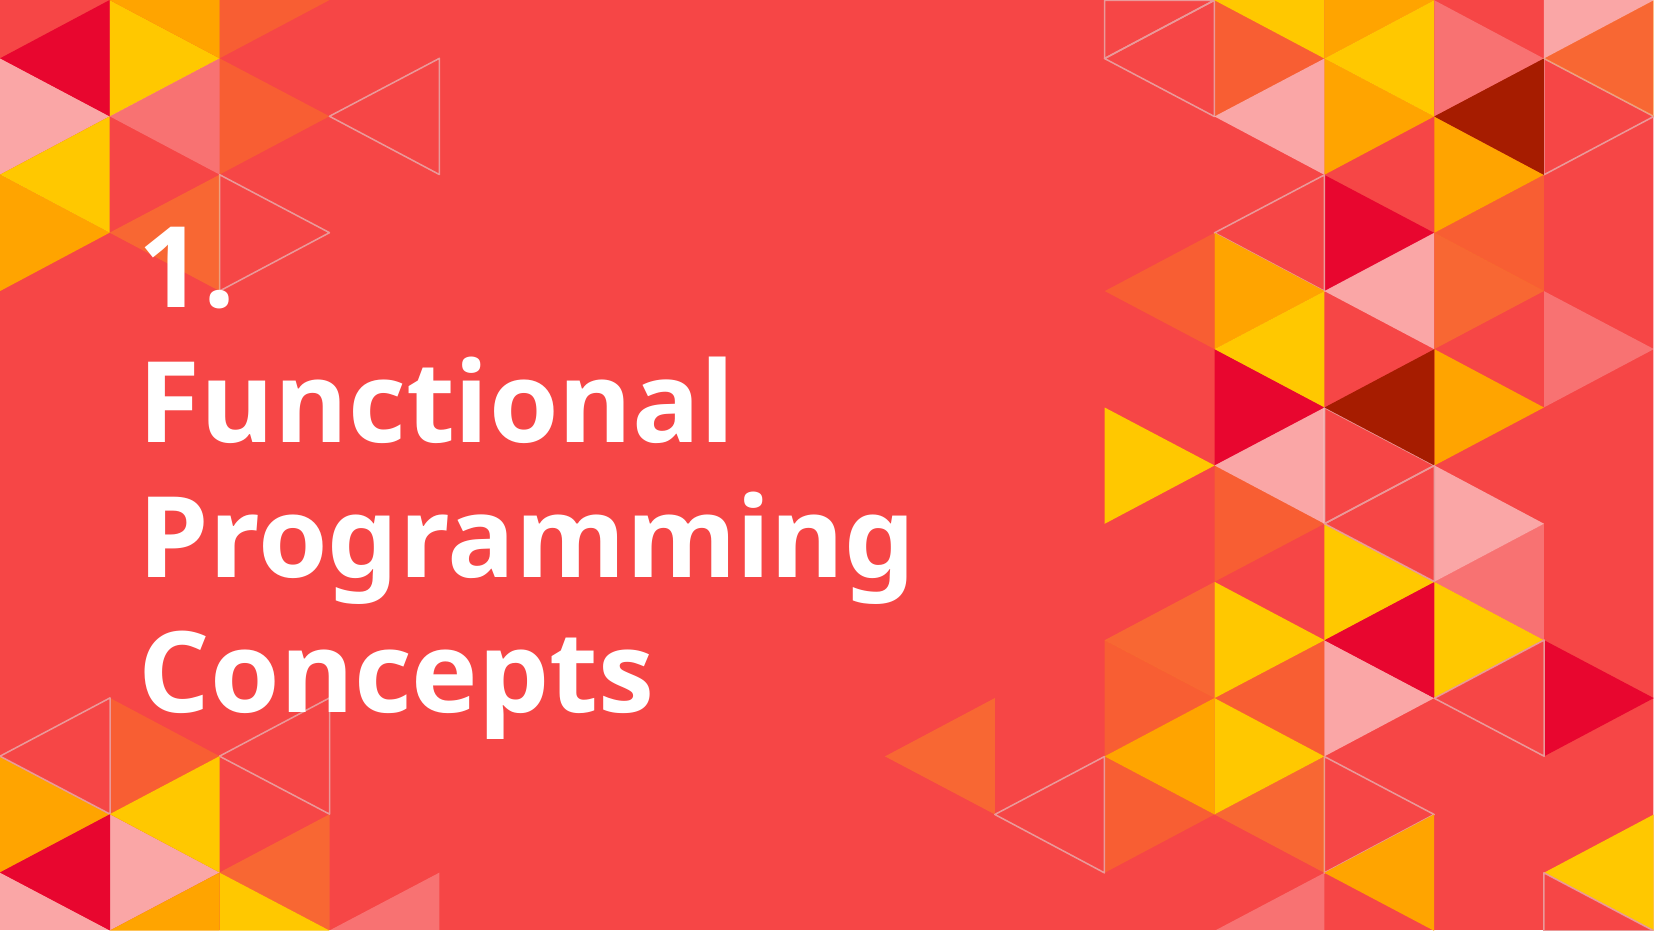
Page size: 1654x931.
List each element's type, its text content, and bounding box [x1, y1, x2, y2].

title 1. Functional Programming Concepts [124, 360, 1216, 570]
